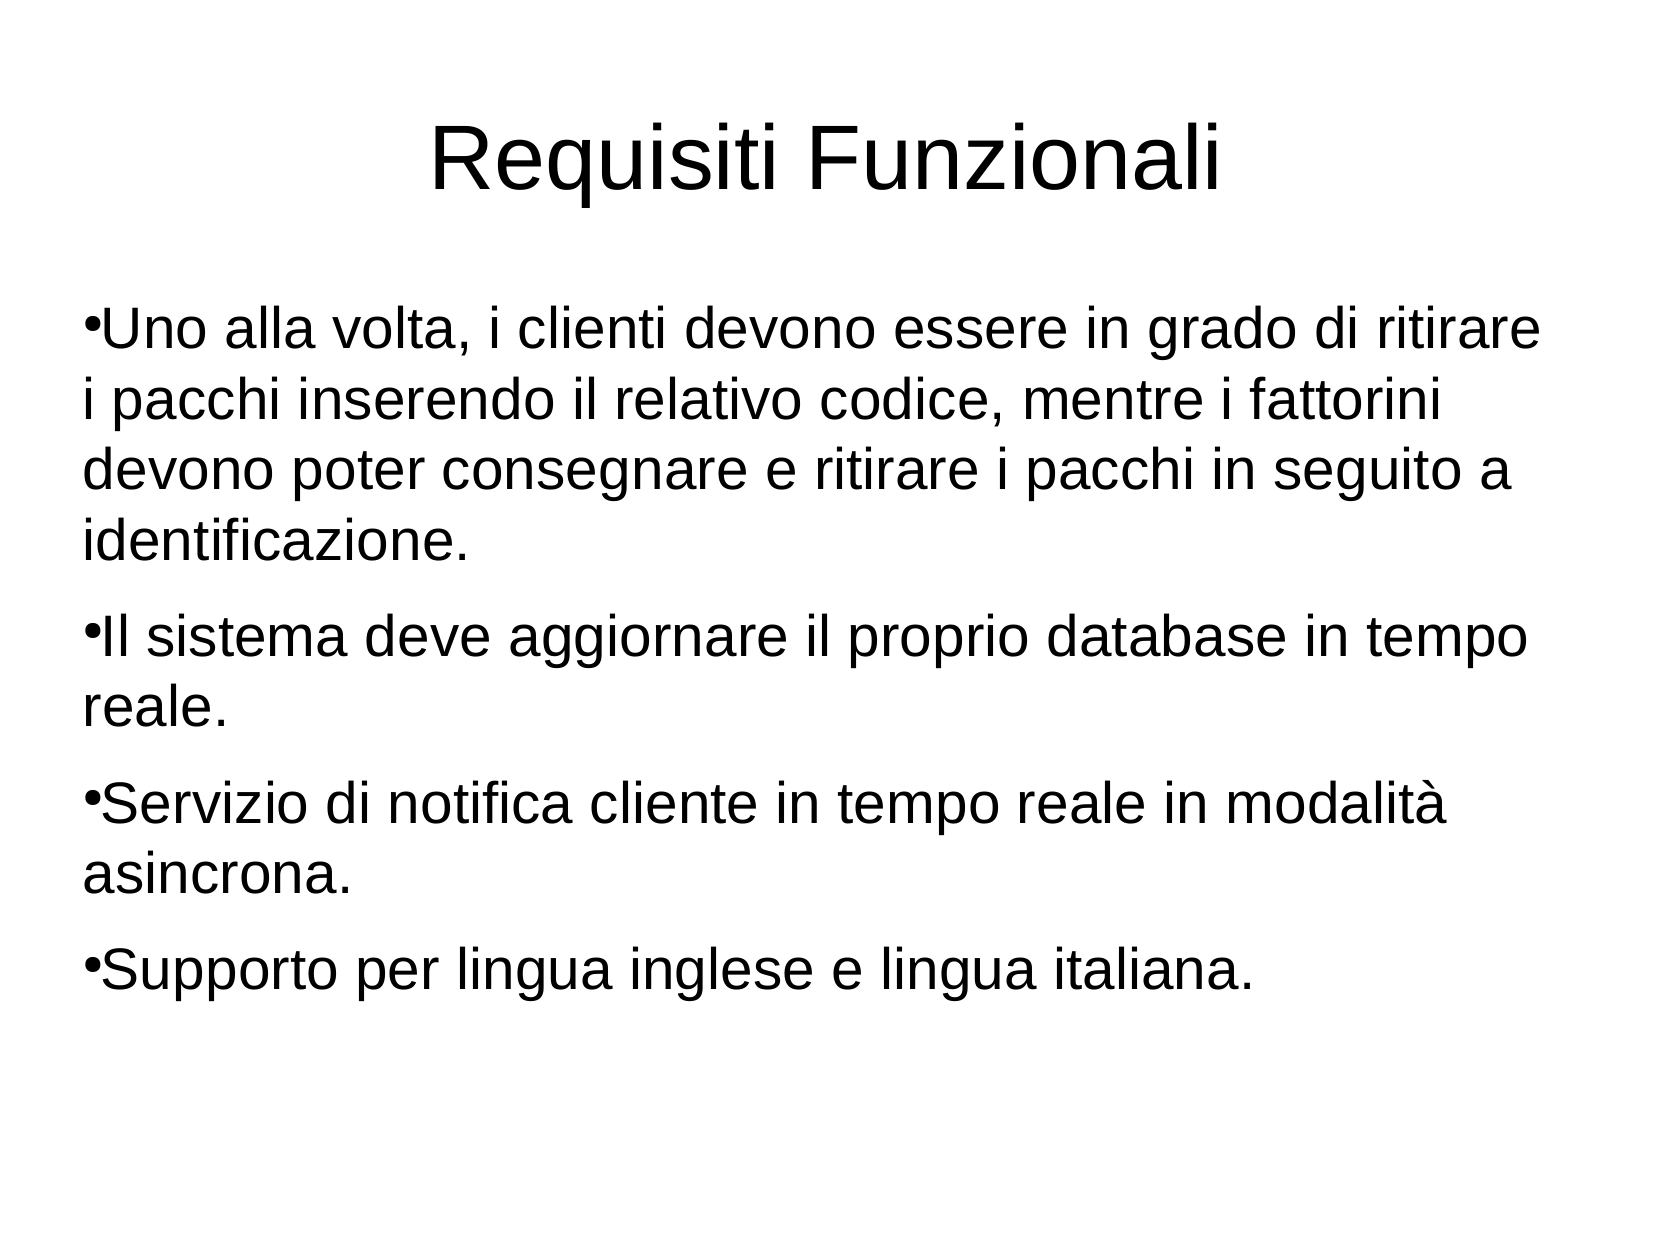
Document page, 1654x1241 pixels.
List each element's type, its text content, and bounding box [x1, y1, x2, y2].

title Requisiti Funzionali [82, 49, 1571, 257]
list Uno alla volta, i clienti devono essere in grado di ritirare i pacchi inserendo il relativo codice, mentre i fattorini devono poter consegnare e ritirare i pacchi in seguito a identificazione. Il sistema deve aggiornare il proprio database in tempo reale. Servizio di notifica cliente in tempo reale in modalità asincrona. Supporto per lingua inglese e lingua italiana. [82, 290, 1571, 1010]
